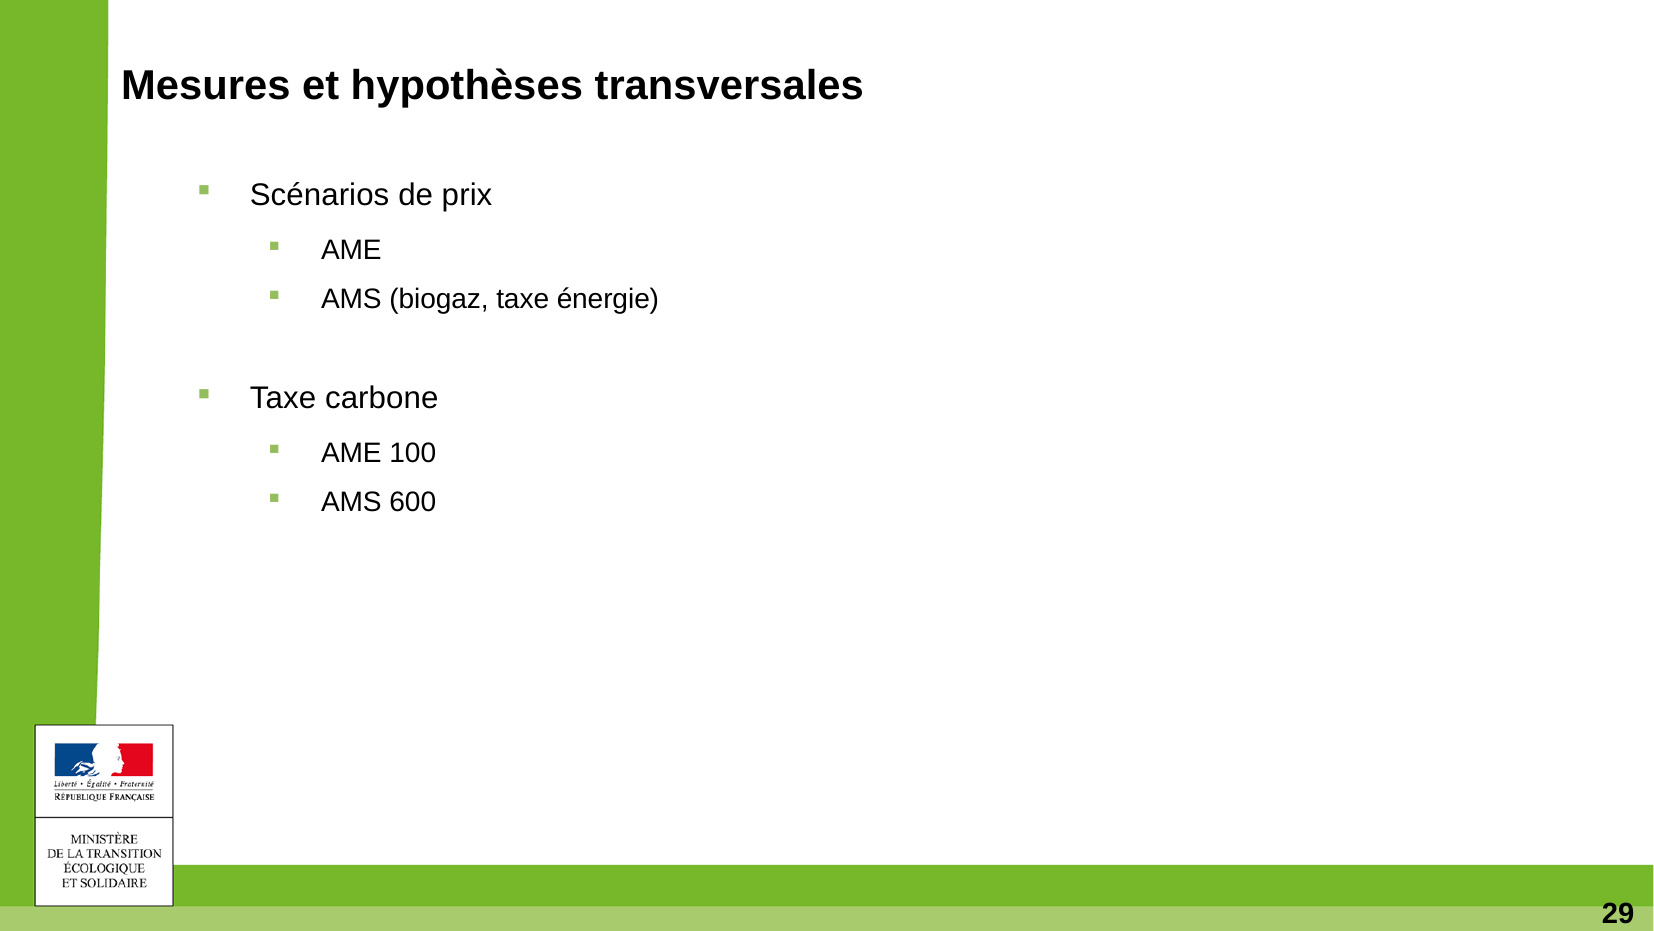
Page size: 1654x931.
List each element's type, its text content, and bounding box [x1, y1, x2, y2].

picture [0, 0, 1654, 931]
list Scénarios de prix AME AMS (biogaz, taxe énergie) Taxe carbone AME 100 AMS 600 [179, 177, 1509, 717]
title Mesures et hypothèses transversales [121, 25, 1608, 145]
